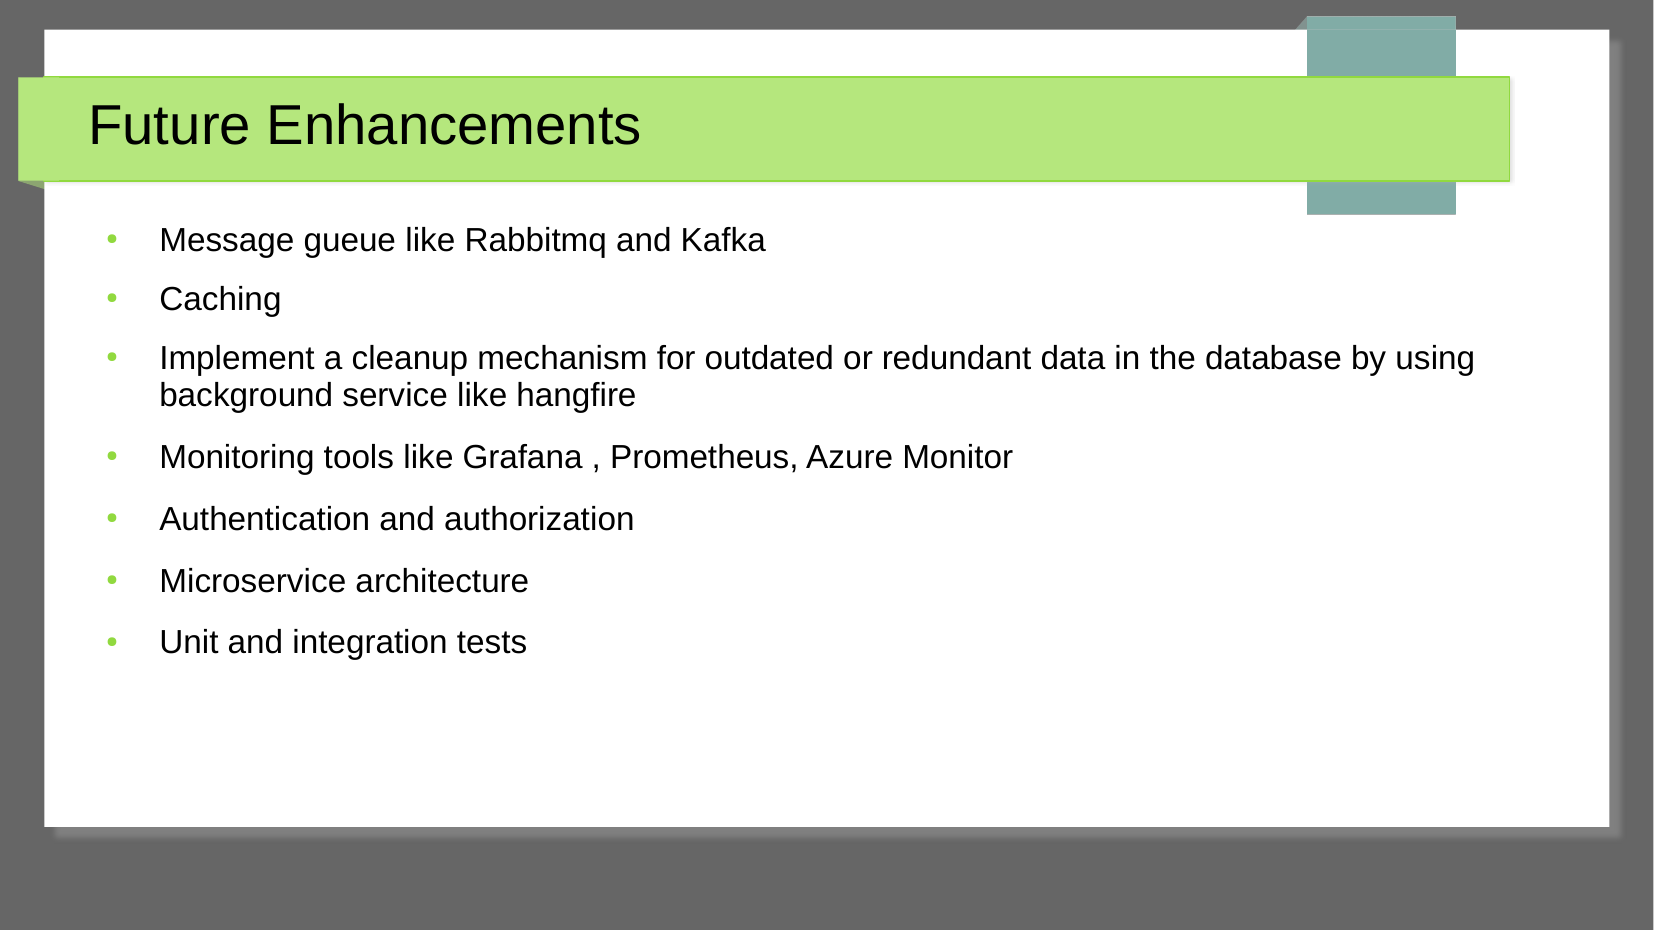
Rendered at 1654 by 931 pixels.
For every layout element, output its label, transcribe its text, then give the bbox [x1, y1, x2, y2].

title Future Enhancements [88, 73, 1506, 178]
list Message gueue like Rabbitmq and Kafka Caching Implement a cleanup mechanism for outdated or redundant data in the database by using background service like hangfire Monitoring tools like Grafana , Prometheus, Azure Monitor Authentication and authorization Microservice architecture Unit and integration tests [88, 221, 1565, 813]
